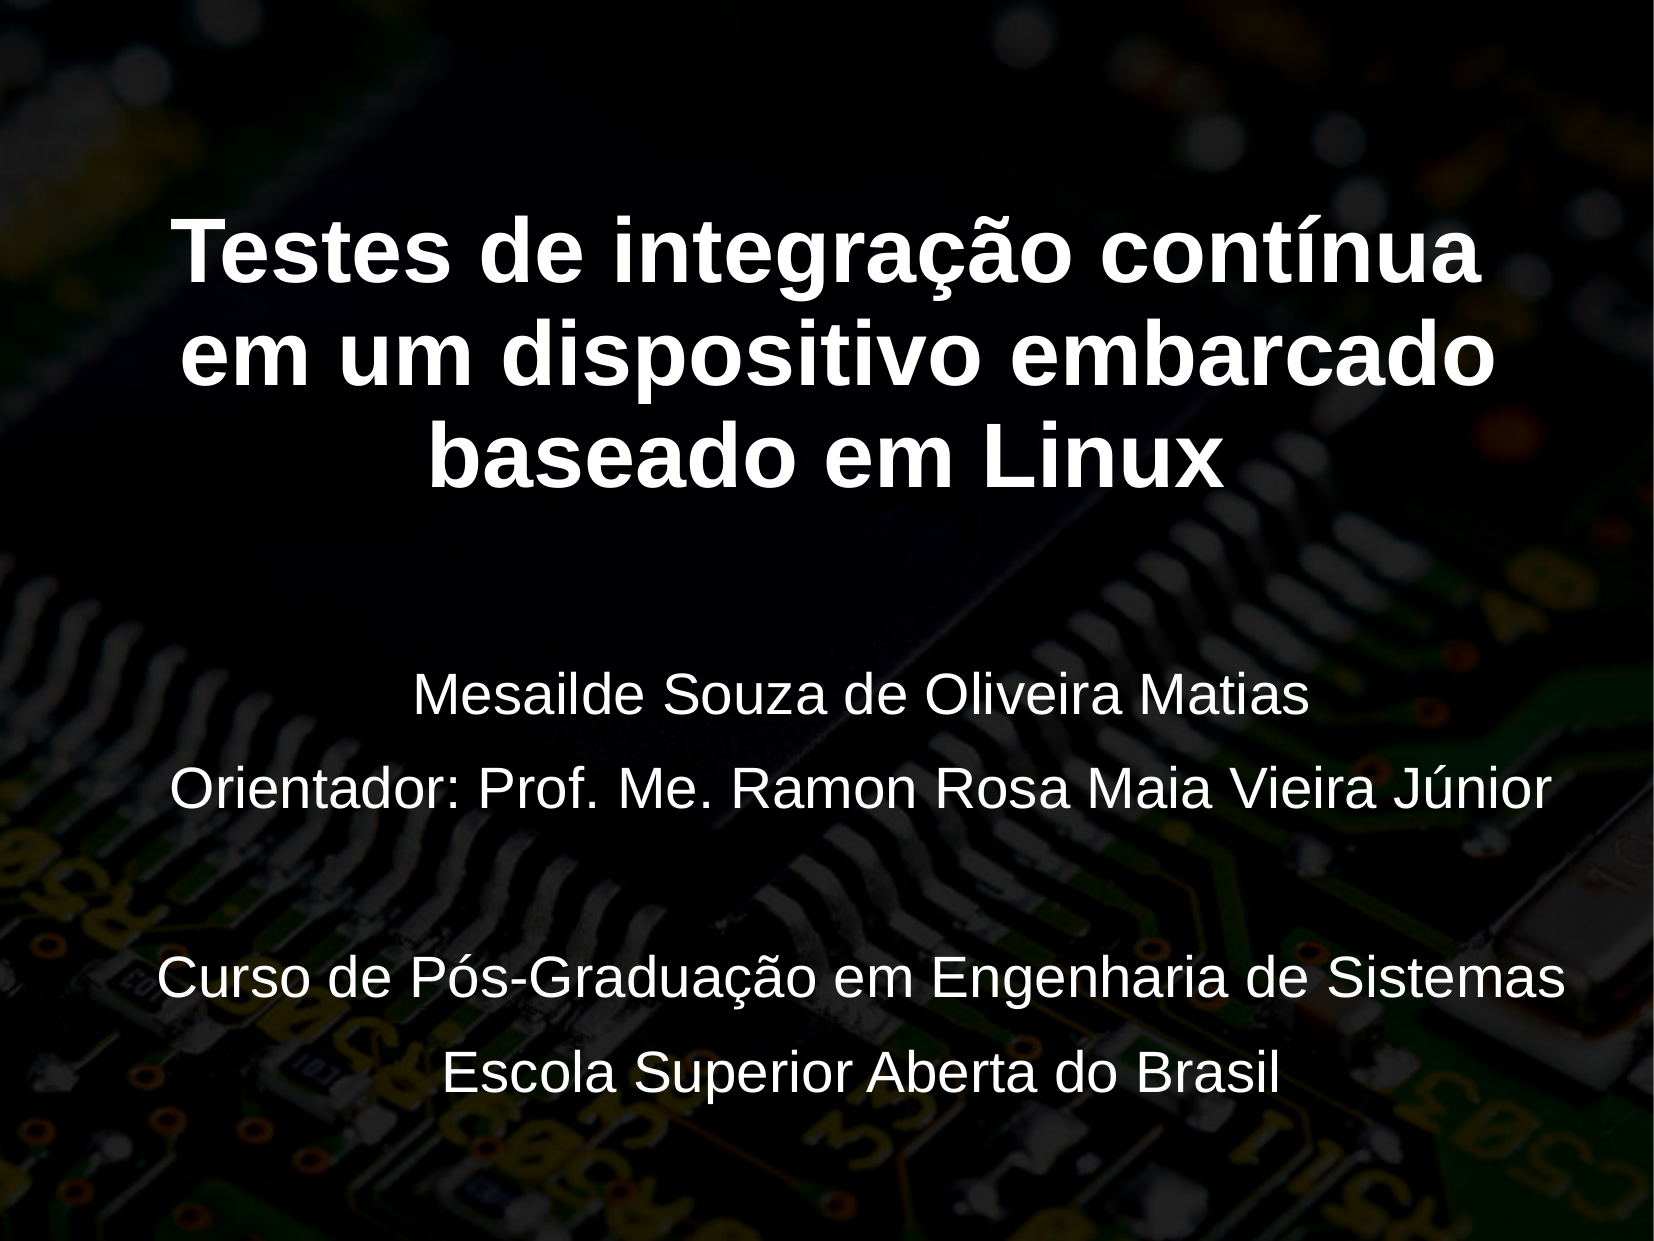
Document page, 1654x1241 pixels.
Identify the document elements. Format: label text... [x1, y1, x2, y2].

title Testes de integração contínua em um dispositivo embarcado baseado em Linux [82, 199, 1571, 508]
list Mesailde Souza de Oliveira Matias Orientador: Prof. Me. Ramon Rosa Maia Vieira Júnior Curso de Pós-Graduação em Engenharia de Sistemas Escola Superior Aberta do Brasil [82, 661, 1571, 1146]
picture [0, 0, 1654, 1241]
